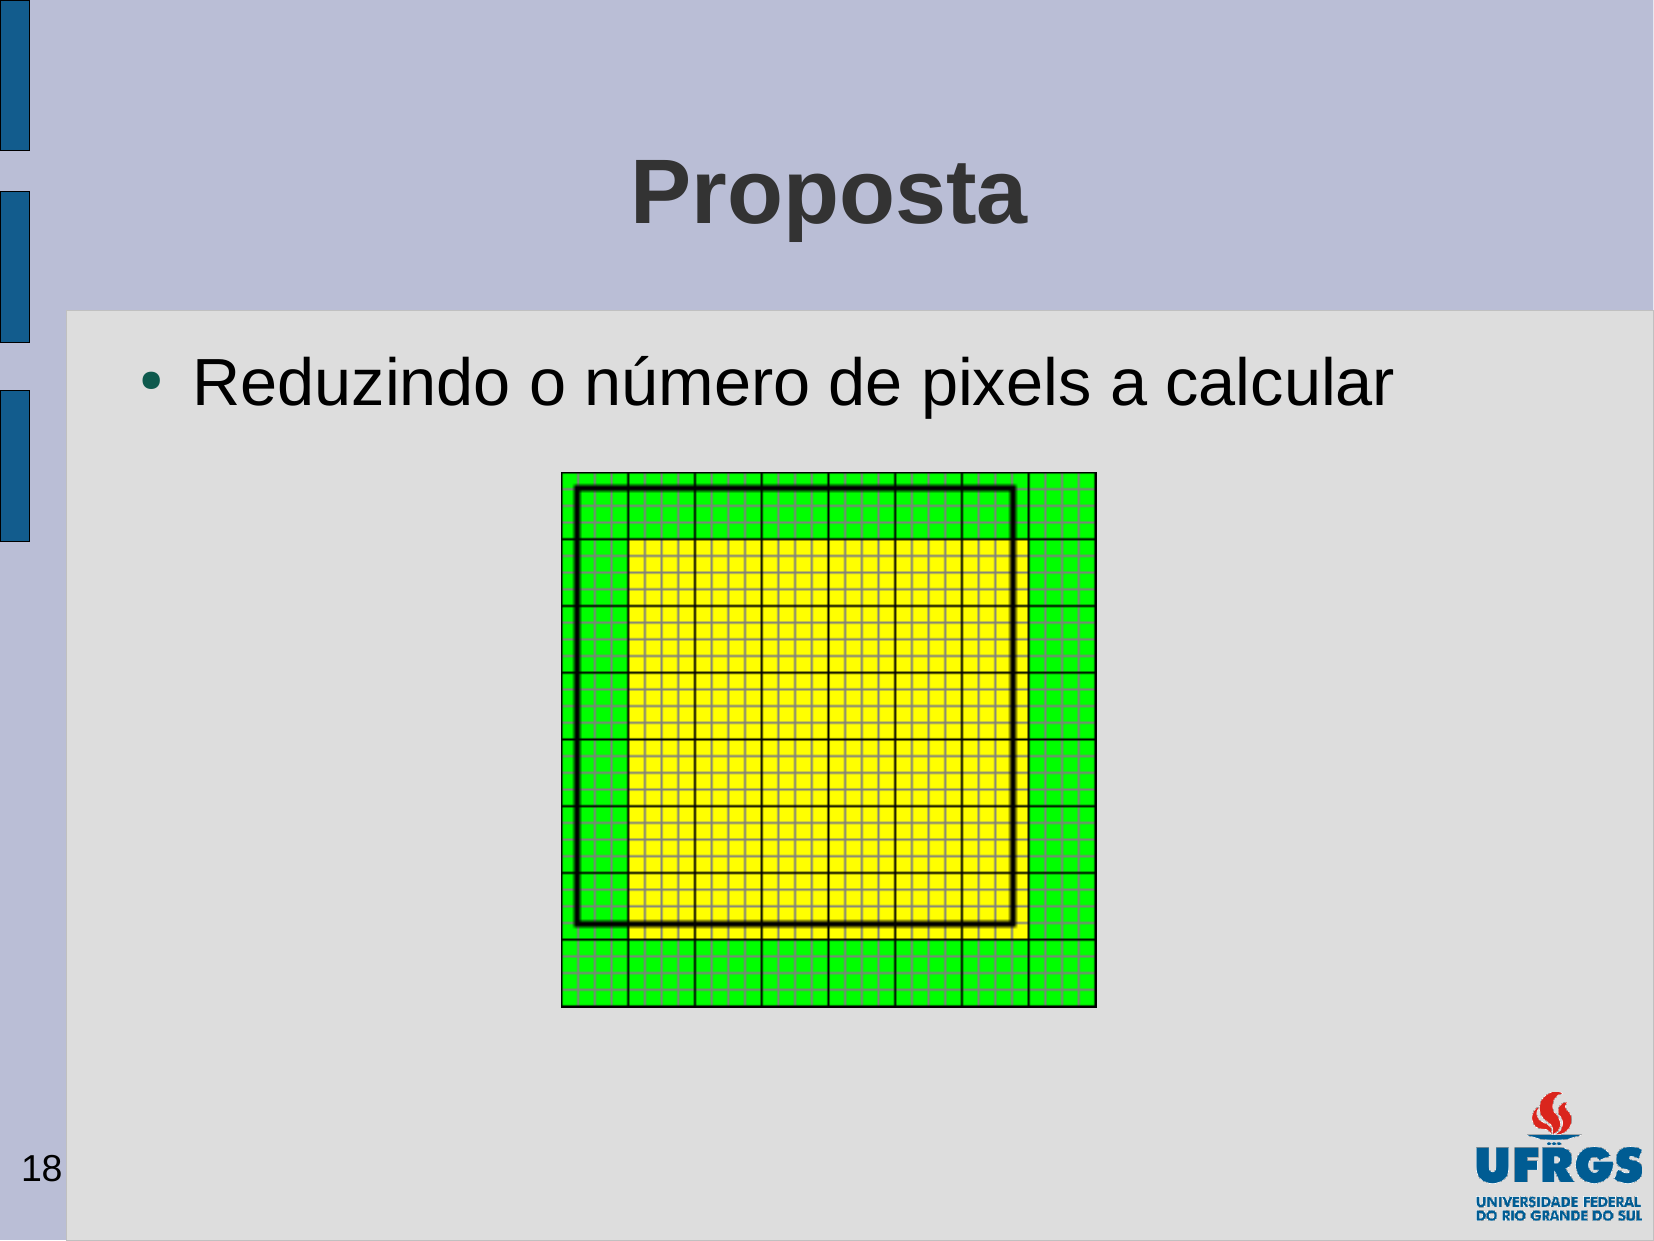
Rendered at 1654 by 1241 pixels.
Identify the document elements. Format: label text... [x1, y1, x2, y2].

title Proposta [123, 88, 1536, 296]
picture [1476, 1092, 1642, 1221]
list Reduzindo o número de pixels a calcular [121, 344, 1534, 1065]
